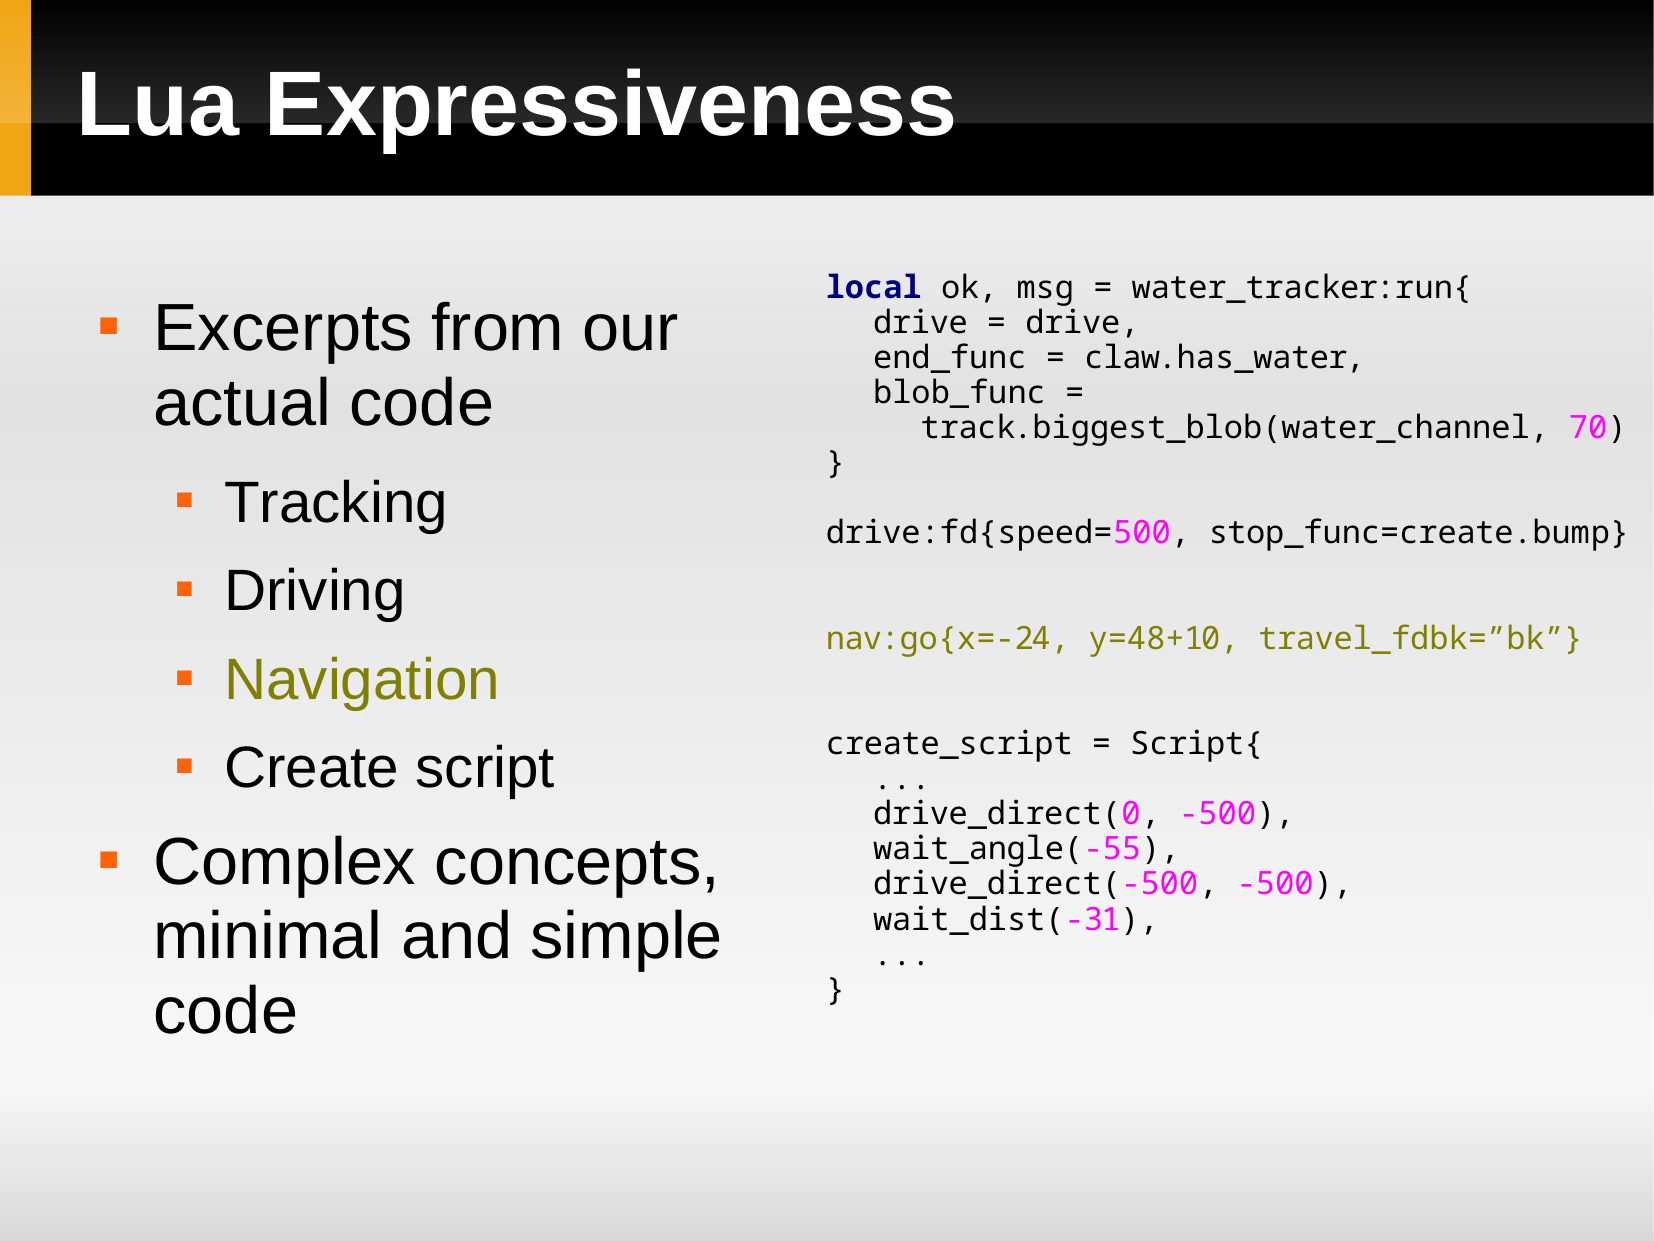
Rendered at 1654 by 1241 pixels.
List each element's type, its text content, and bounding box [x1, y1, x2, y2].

list Excerpts from our actual code Tracking Driving Navigation Create script Complex concepts, minimal and simple code [82, 290, 809, 1109]
picture [0, 0, 1654, 1241]
title Lua Expressiveness [76, 0, 1565, 208]
chart [825, 270, 1654, 1241]
